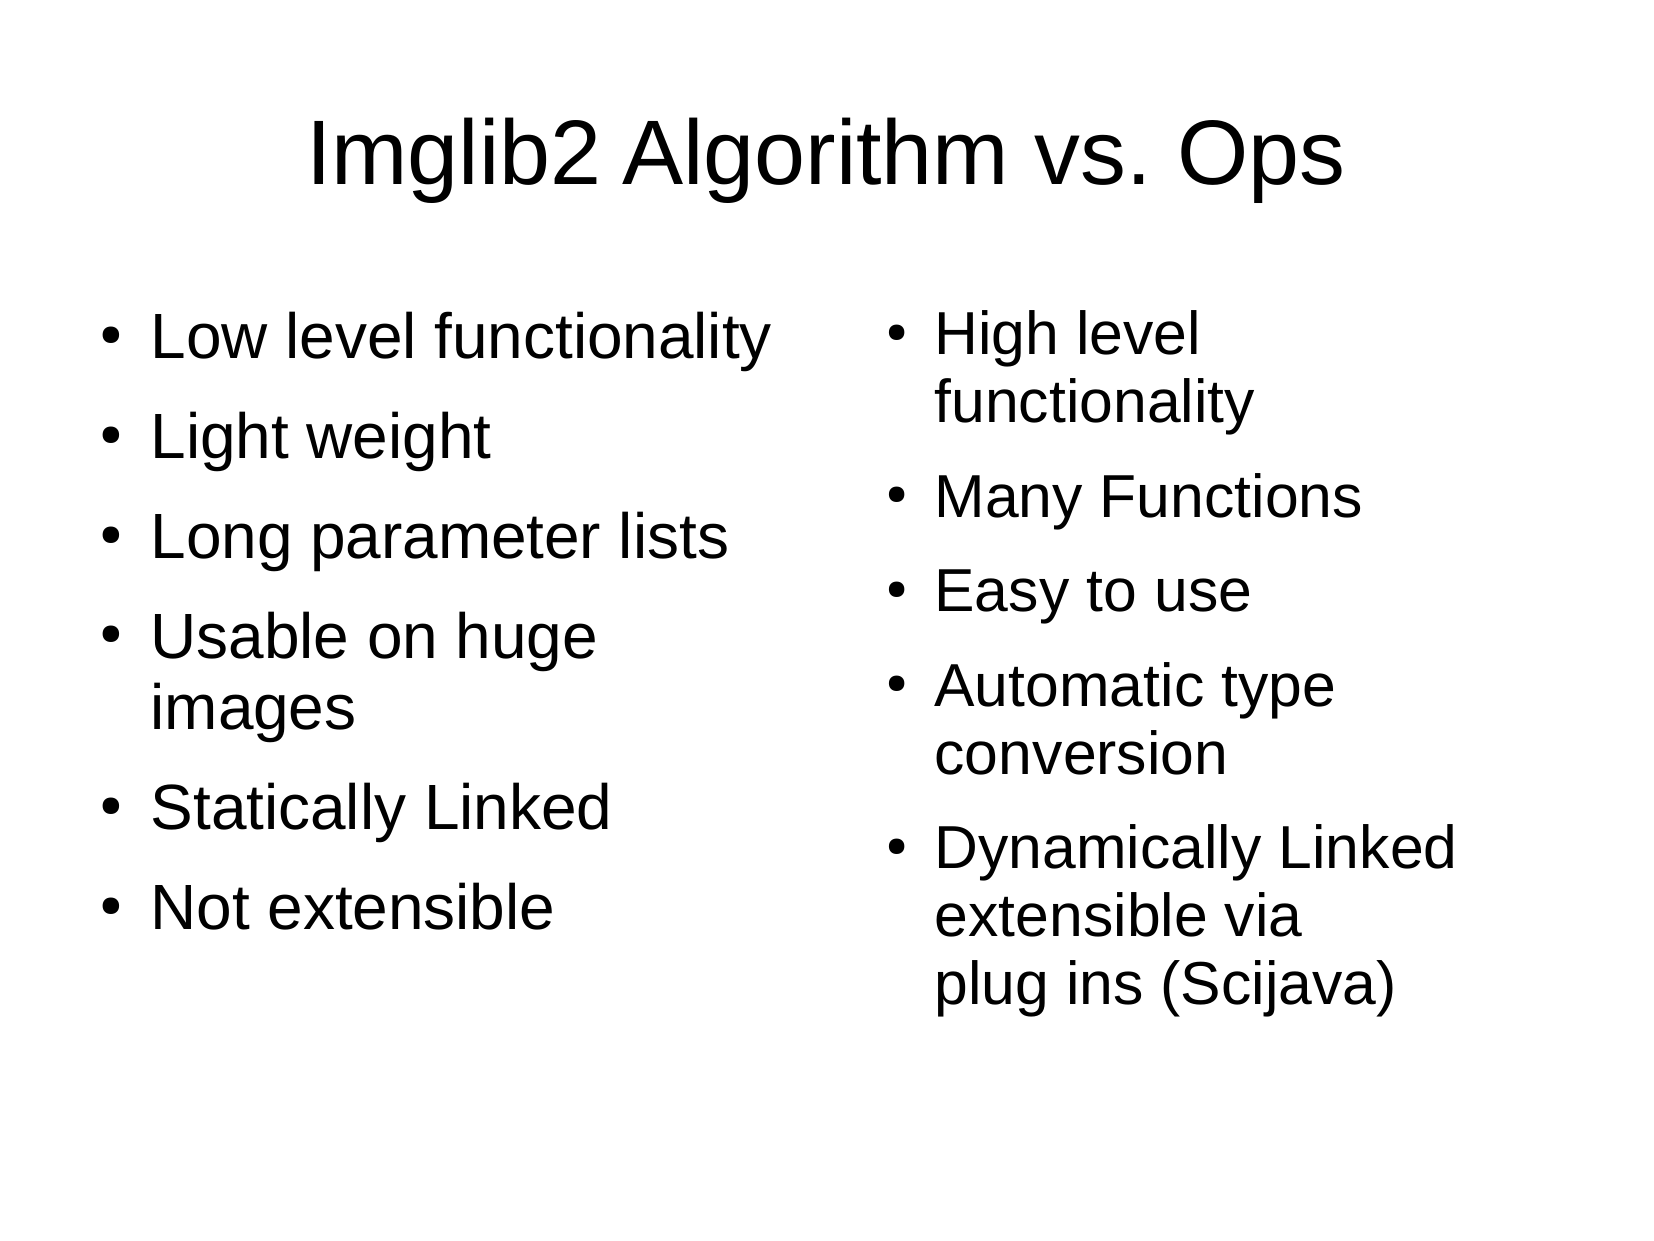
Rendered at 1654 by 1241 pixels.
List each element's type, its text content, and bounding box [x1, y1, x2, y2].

list Low level functionality Light weight Long parameter lists Usable on huge images Statically Linked Not extensible [82, 300, 781, 1021]
list High level functionality Many Functions Easy to use Automatic type conversion Dynamically Linked extensible via plug ins (Scijava) [870, 300, 1568, 1020]
title Imglib2 Algorithm vs. Ops [82, 49, 1571, 257]
